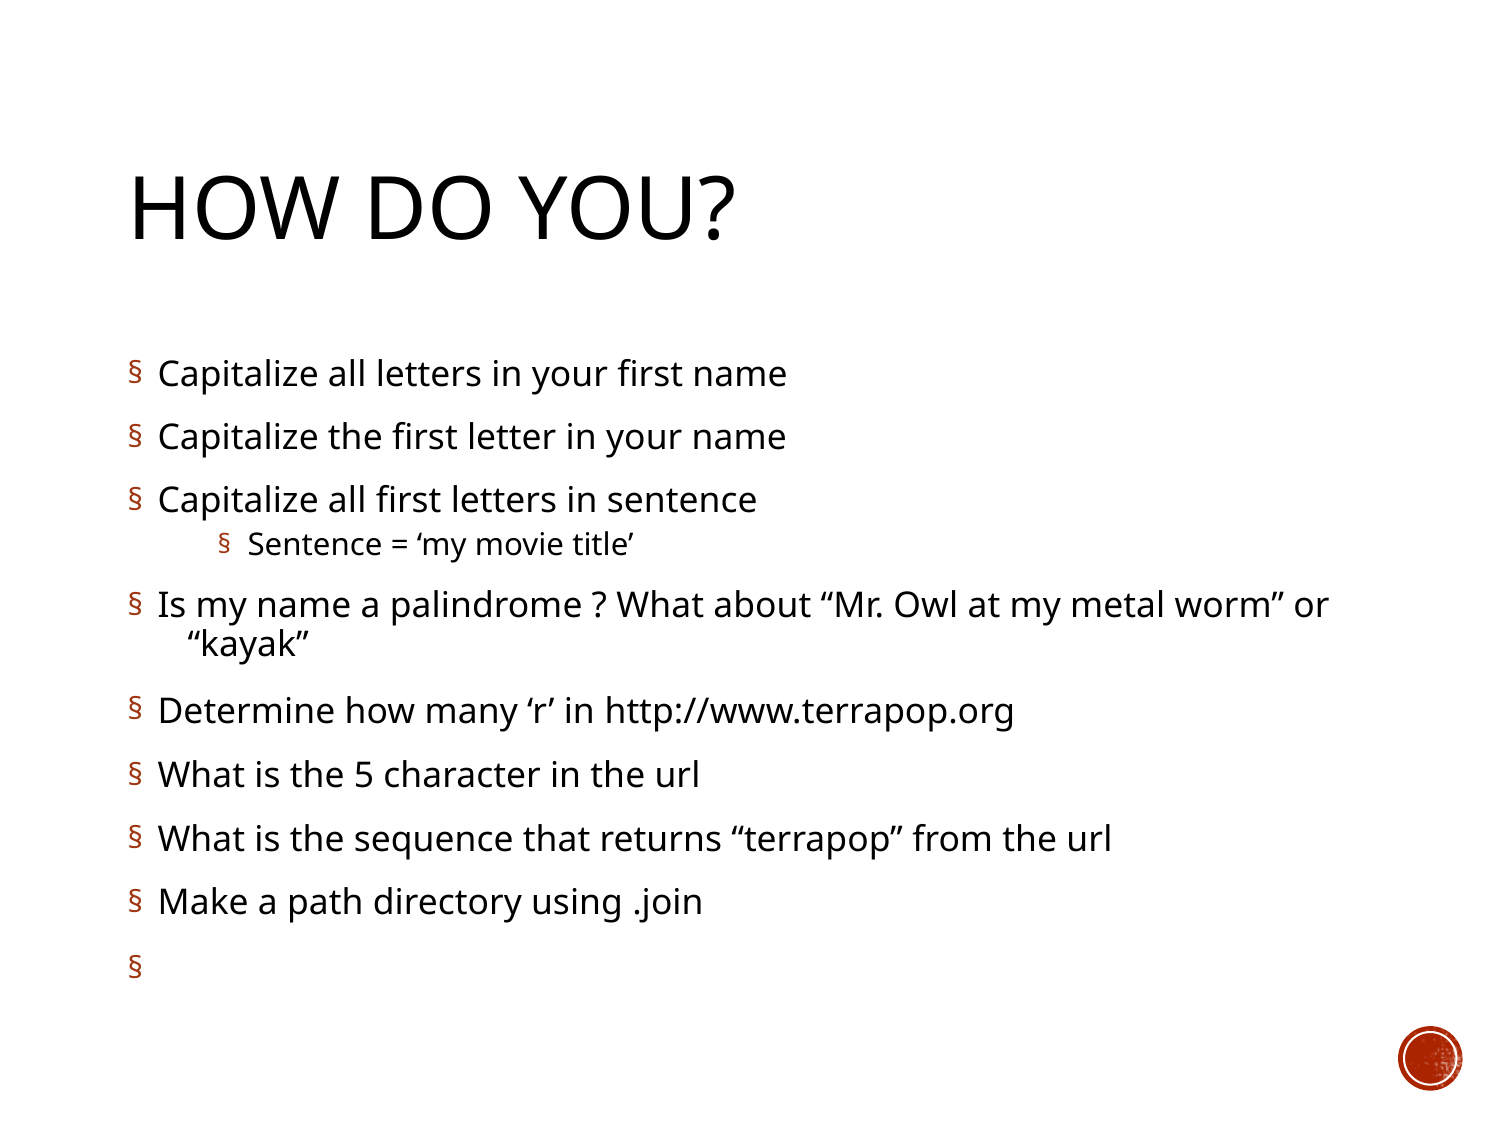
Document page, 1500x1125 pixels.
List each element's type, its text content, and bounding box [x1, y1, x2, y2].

title How Do you? [112, 79, 1388, 344]
list Capitalize all letters in your first name Capitalize the first letter in your name Capitalize all first letters in sentence Sentence = ‘my movie title’ Is my name a palindrome ? What about “Mr. Owl at my metal worm” or “kayak” Determine how many ‘r’ in http://www.terrapop.org What is the 5 character in the url What is the sequence that returns “terrapop” from the url Make a path directory using .join [112, 348, 1388, 1013]
